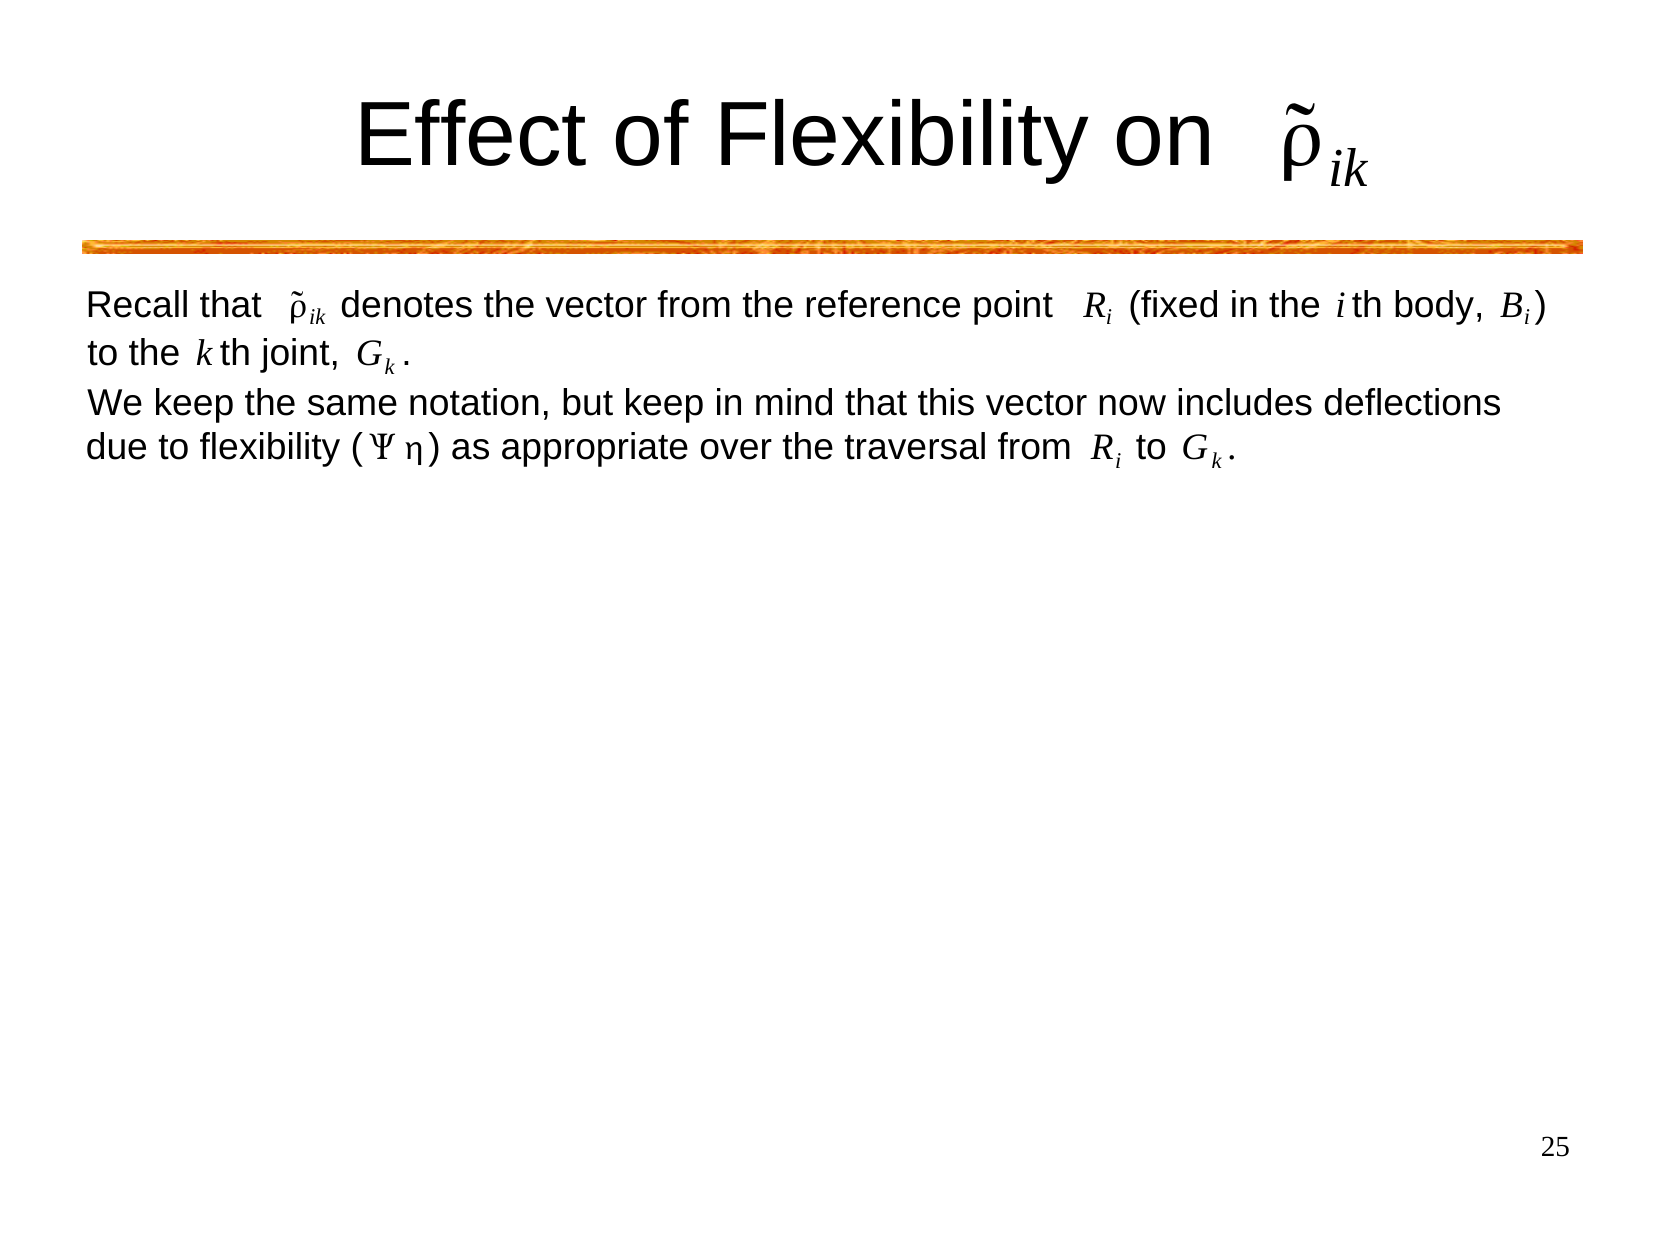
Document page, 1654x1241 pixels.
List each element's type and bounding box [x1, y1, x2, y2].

picture [82, 240, 1583, 254]
chart [348, 81, 1374, 199]
chart [79, 282, 1554, 473]
